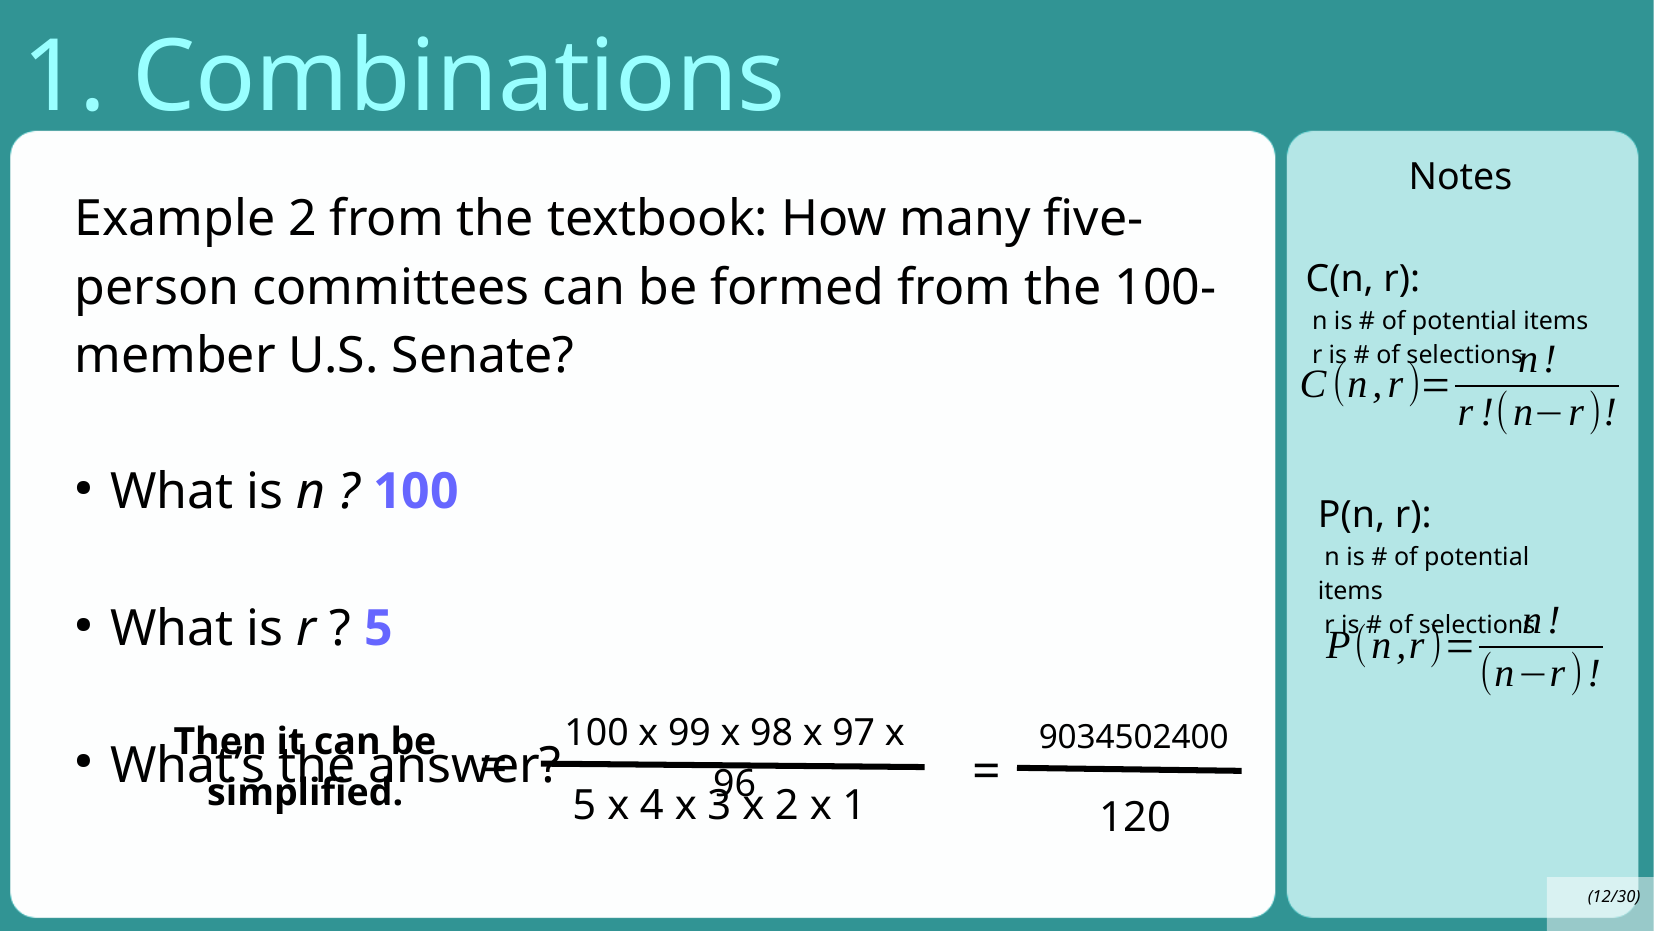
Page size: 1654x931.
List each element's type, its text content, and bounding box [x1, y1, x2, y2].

text_box Then it can be simplified. [84, 707, 527, 807]
text_box 100 x 99 x 98 x 97 x 96 [528, 698, 942, 756]
text_box Example 2 from the textbook: How many five-person committees can be formed from the 100-member U.S. Senate? What is n ? 100 What is r ? 5 What’s the answer? [74, 182, 1244, 743]
text_box = [527, 721, 535, 793]
text_box P(n, r): n is # of potential items r is # of selections [1303, 480, 1607, 621]
title 1. Combinations [22, 13, 1511, 130]
chart [1289, 337, 1632, 437]
text_box 5 x 4 x 3 x 2 x 1 [514, 767, 925, 829]
text_box = [945, 727, 1028, 798]
text_box 9034502400 [1016, 706, 1251, 768]
chart [1313, 598, 1614, 698]
picture [0, 0, 1654, 931]
text_box Notes C(n, r): n is # of potential items r is # of selections [1290, 141, 1631, 337]
text_box 120 [1018, 779, 1253, 842]
text_box (<number>/30) [1546, 877, 1654, 931]
